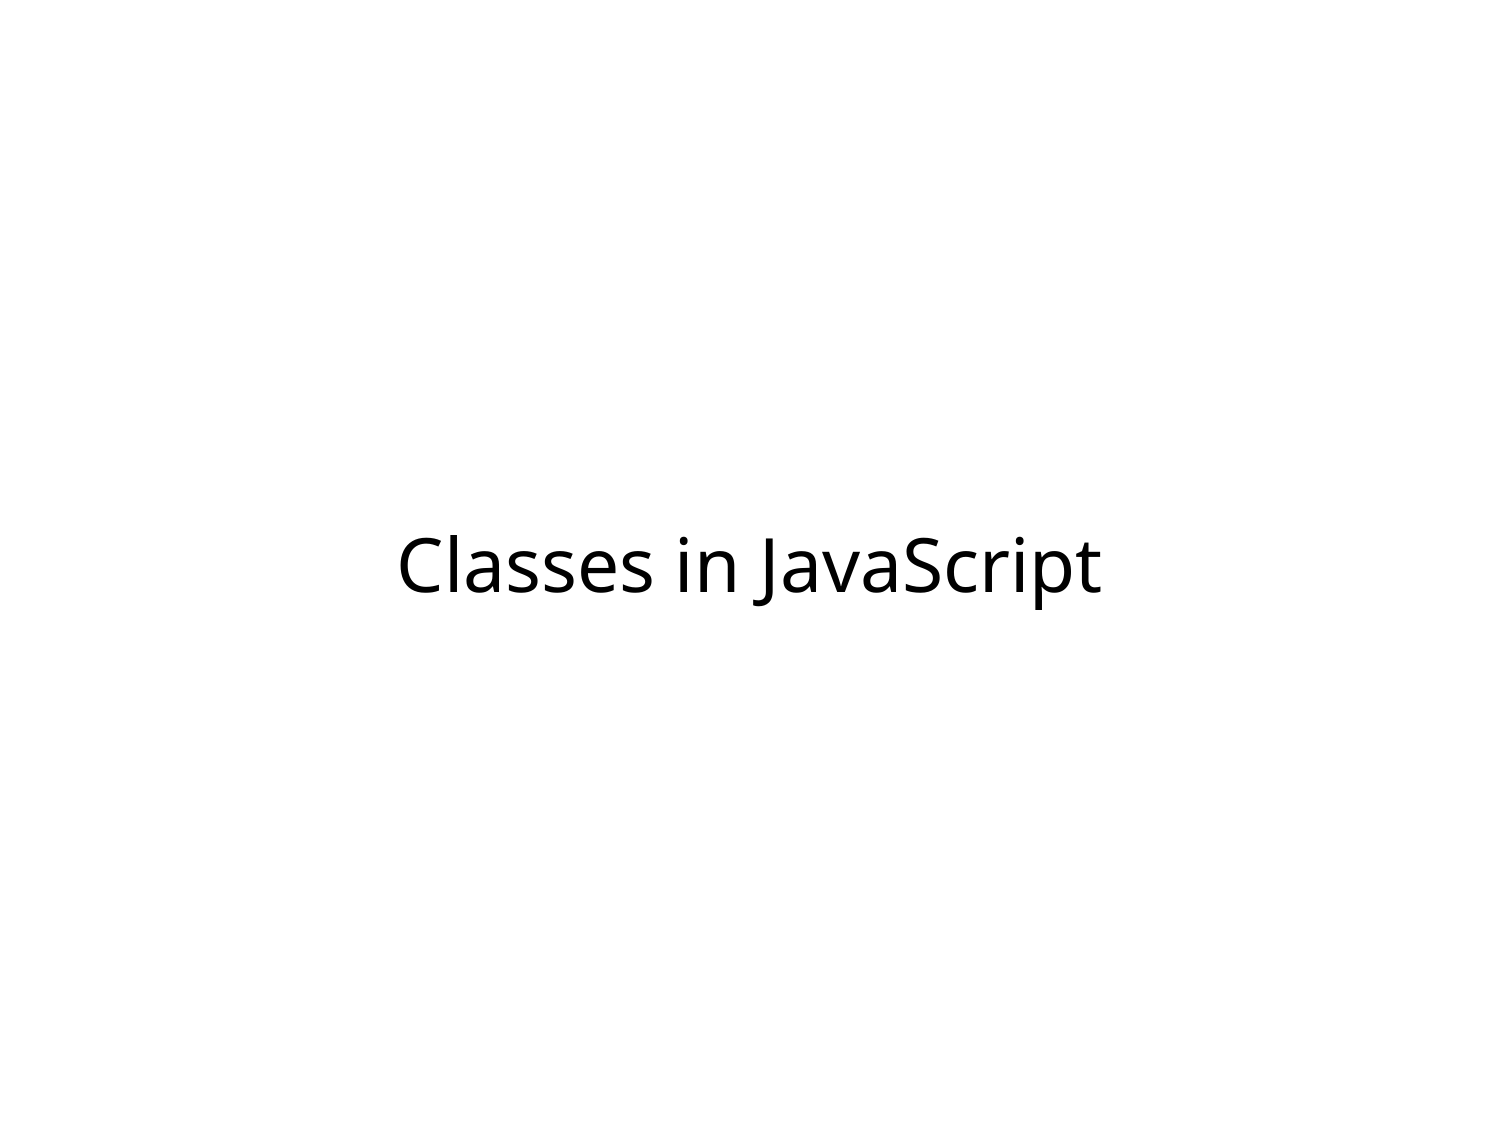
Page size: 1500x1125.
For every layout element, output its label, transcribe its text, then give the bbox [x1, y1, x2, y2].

title Classes in JavaScript [51, 470, 1449, 655]
